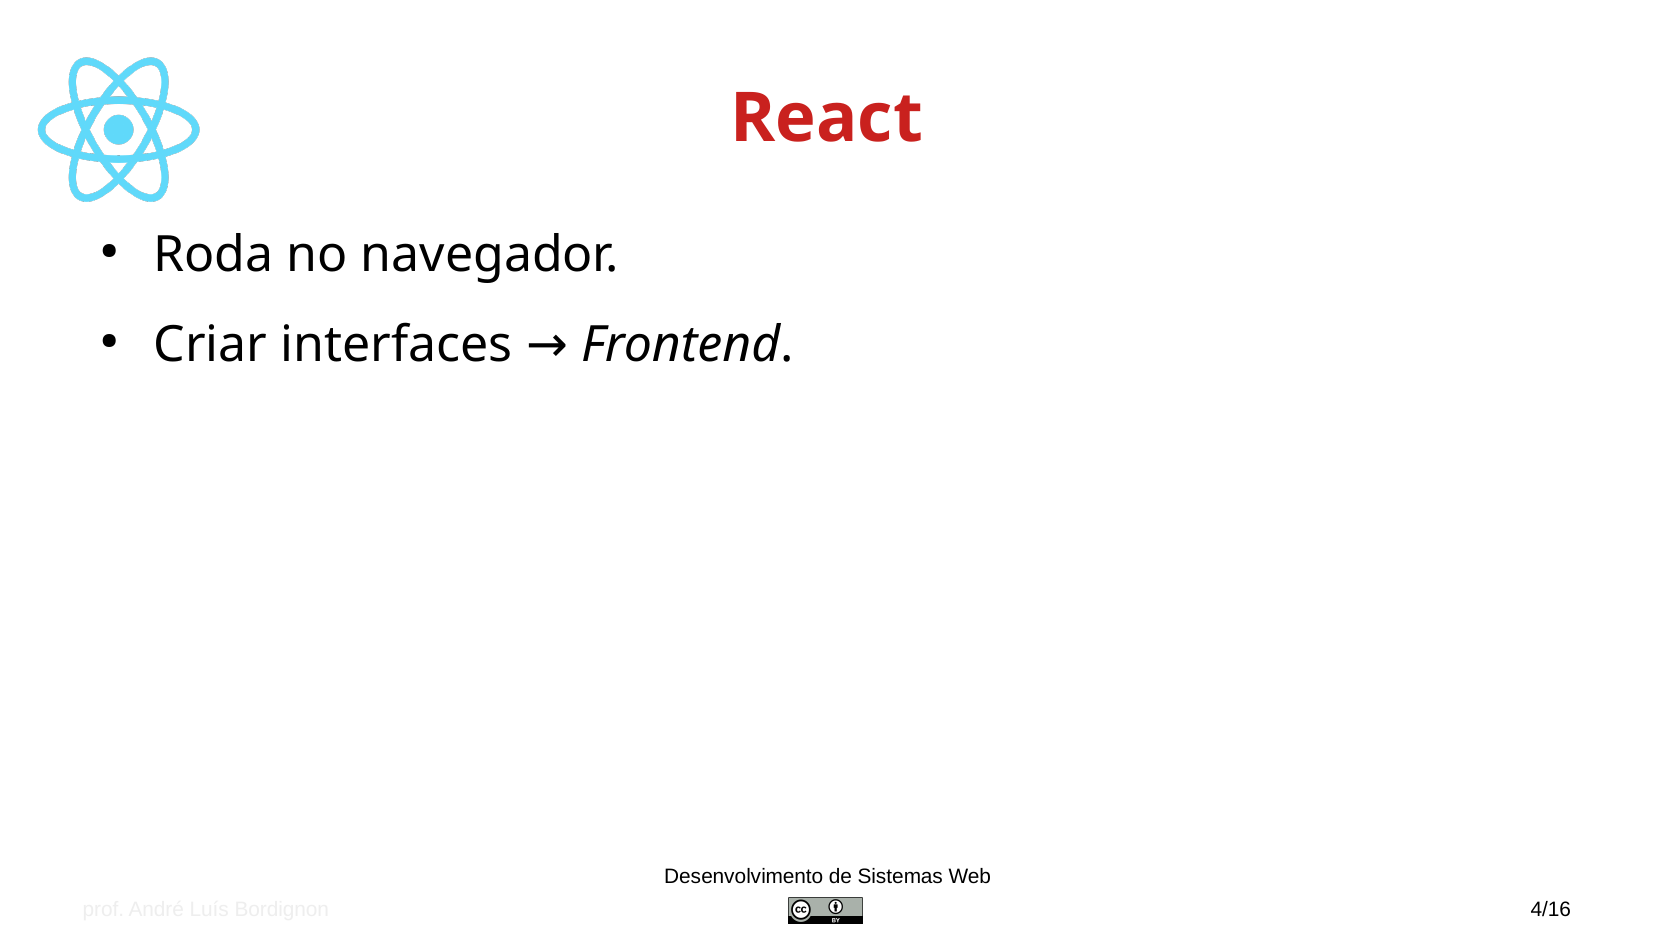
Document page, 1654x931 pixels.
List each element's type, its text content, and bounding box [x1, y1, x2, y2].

title React [82, 37, 1571, 193]
picture [788, 897, 863, 924]
picture [36, 47, 201, 212]
list Roda no navegador. Criar interfaces → Frontend. [82, 217, 1571, 827]
